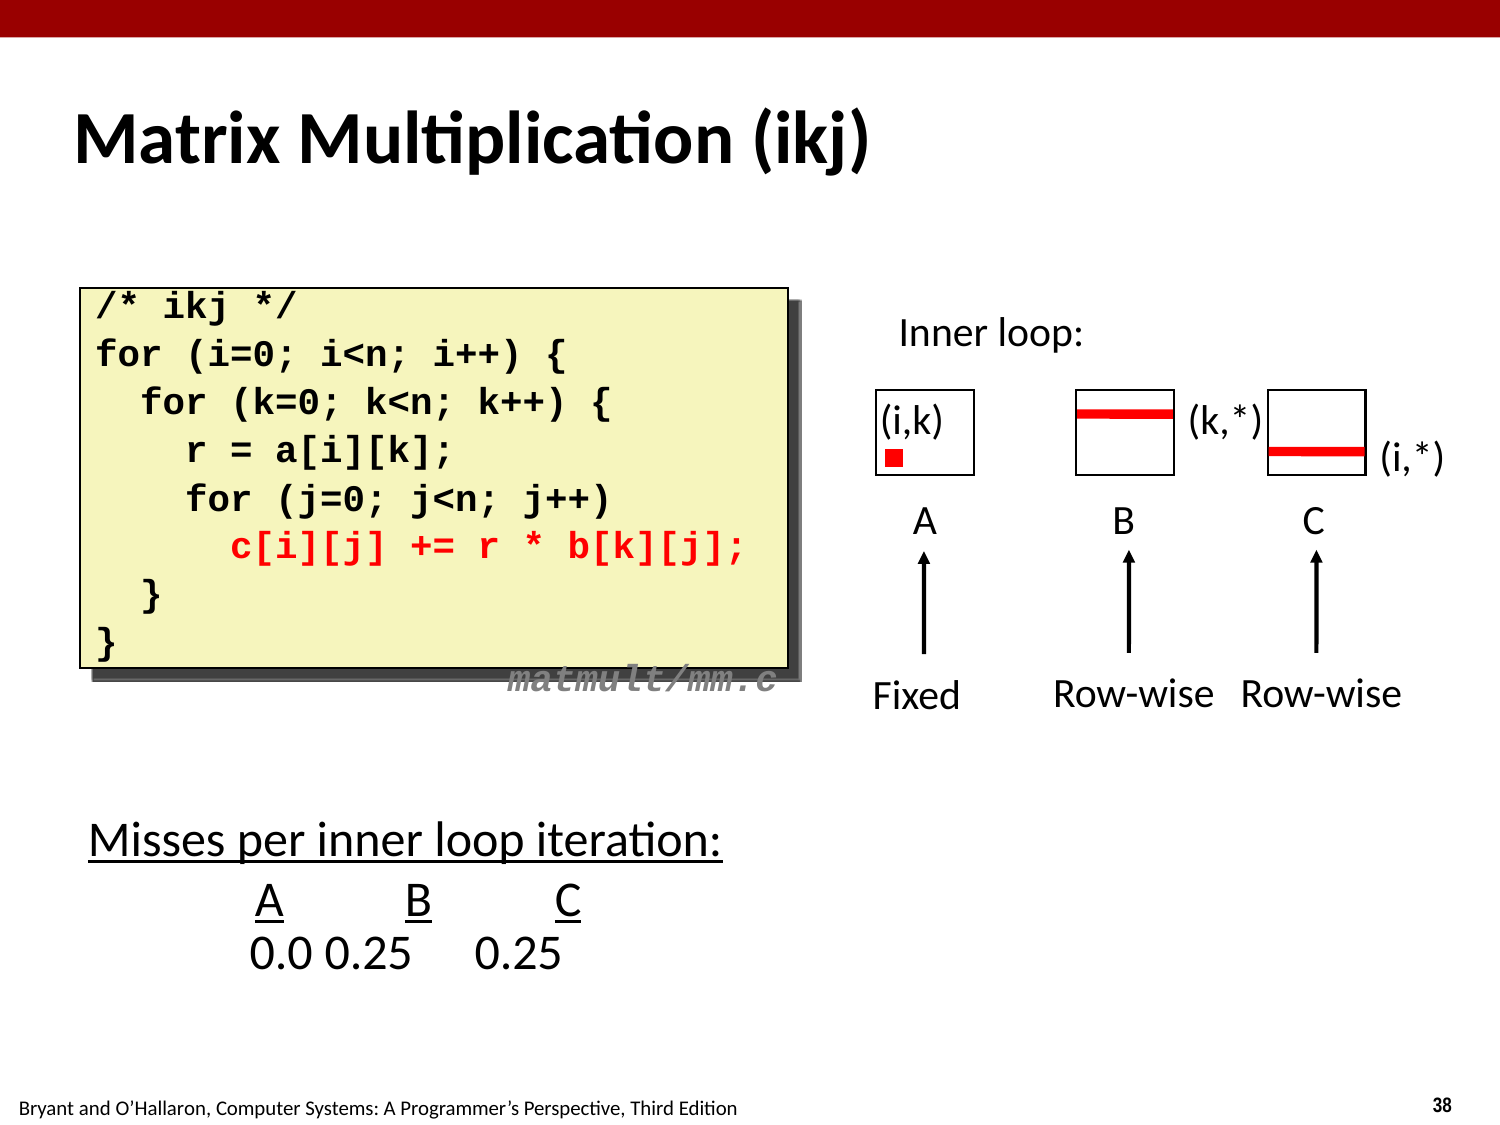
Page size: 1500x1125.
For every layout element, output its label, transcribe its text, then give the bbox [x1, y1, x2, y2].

text_box (k,*) [1172, 385, 1279, 451]
text_box [1075, 390, 1174, 476]
text_box 0.0 0.25 0.25 [67, 912, 900, 1013]
text_box [1267, 451, 1364, 476]
text_box /* ikj */ for (i=0; i<n; i++) { for (k=0; k<n; k++) { r = a[i][k]; for (j=0; j<n; j++) c[i][j] += r * b[k][j]; } } [80, 288, 789, 669]
text_box (i,*) [1364, 422, 1461, 488]
text_box [1279, 390, 1366, 446]
text_box A [898, 485, 953, 551]
text_box Row-wise [1225, 658, 1418, 724]
text_box B [1097, 485, 1151, 551]
text_box Inner loop: [883, 297, 1100, 363]
text_box C [1287, 485, 1340, 551]
text_box Fixed [857, 660, 977, 725]
title Matrix Multiplication (ikj) [58, 71, 1304, 197]
text_box matmult/mm.c [493, 649, 793, 708]
text_box Misses per inner loop iteration: A B C [72, 798, 925, 1000]
text_box (i,k) [865, 385, 960, 451]
text_box Row-wise [1038, 658, 1225, 724]
text_box [875, 390, 974, 476]
